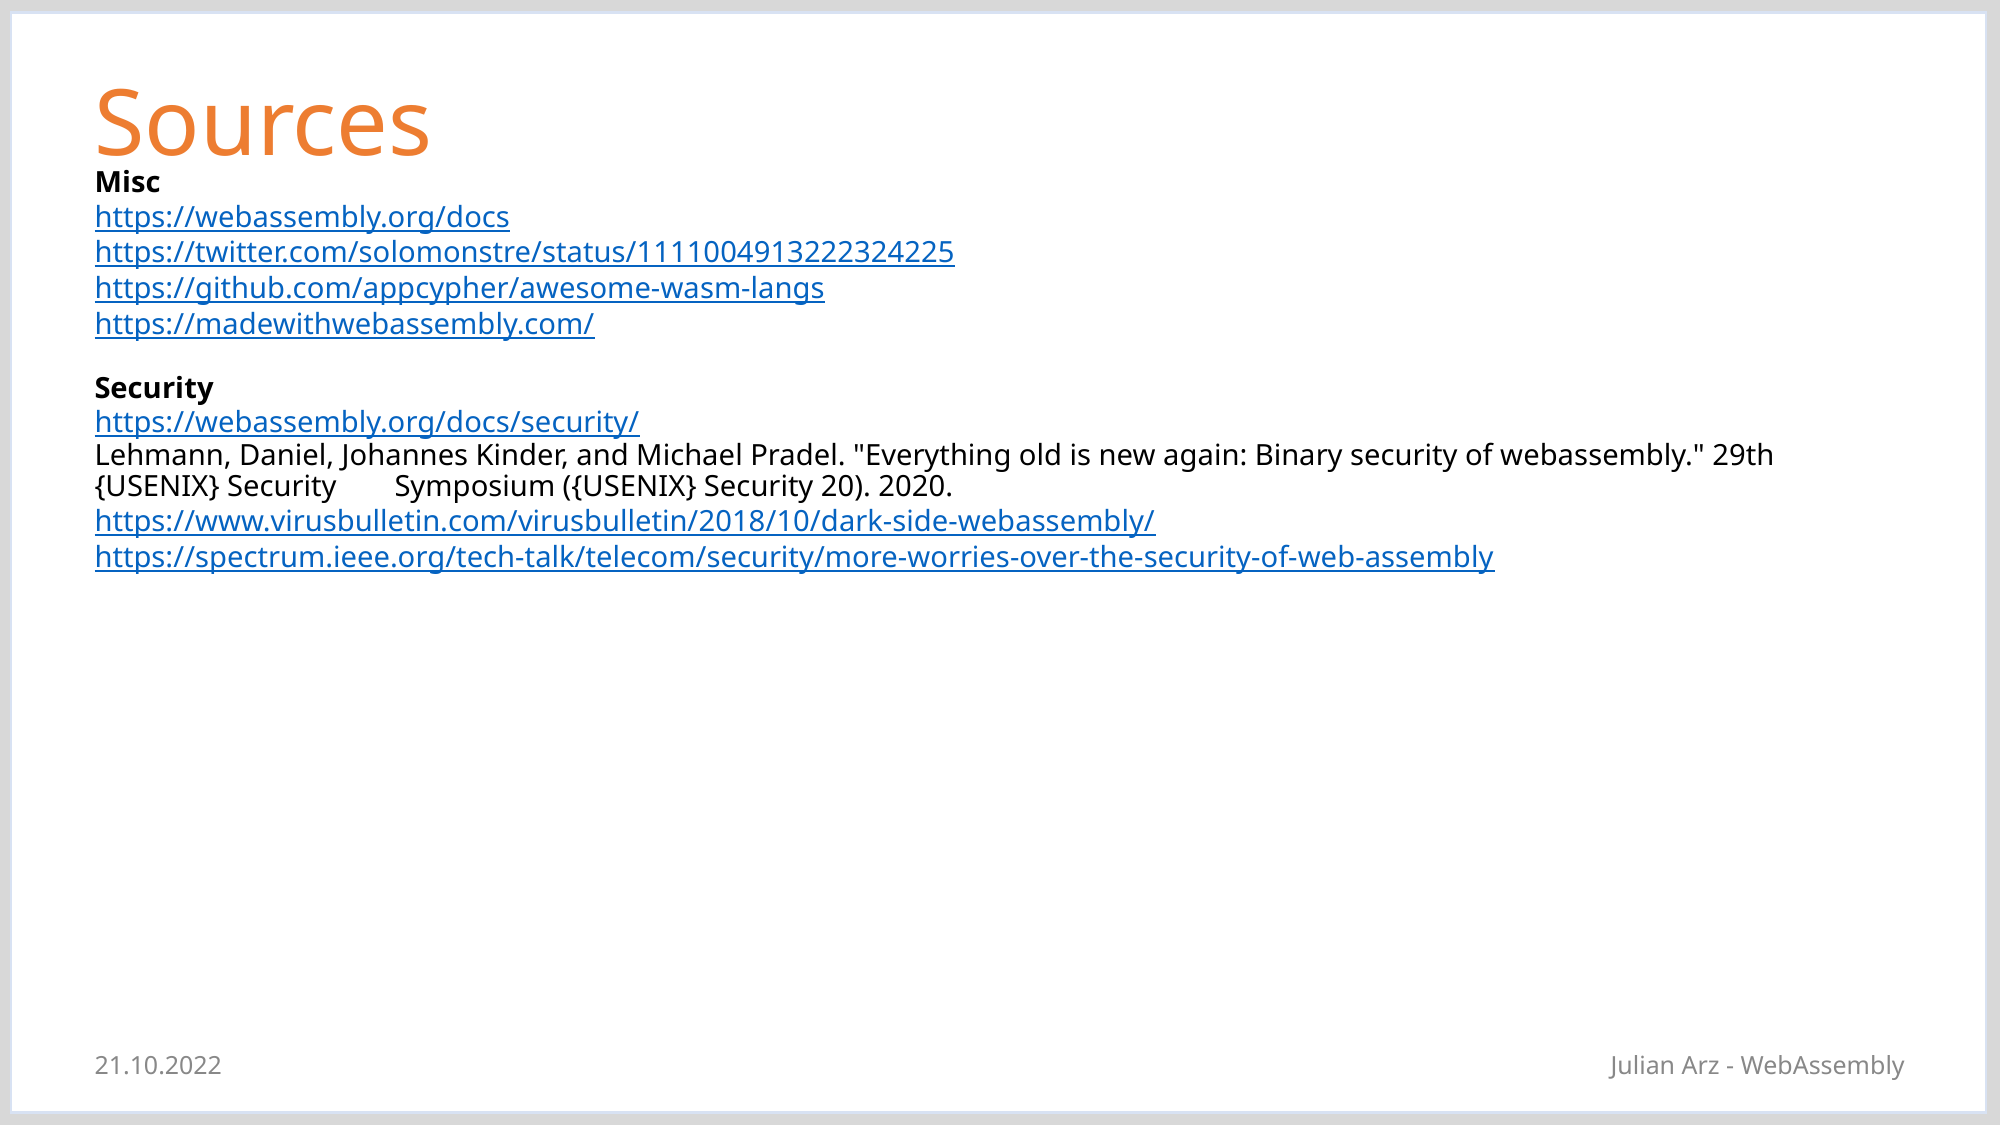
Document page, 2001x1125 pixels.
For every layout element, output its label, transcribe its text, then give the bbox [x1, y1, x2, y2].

title Sources [79, 59, 1921, 159]
slide_number 21.10.2022 [79, 1035, 530, 1096]
list Misc https://webassembly.org/docs https://twitter.com/solomonstre/status/1111004913222324225 https://github.com/appcypher/awesome-wasm-langs https://madewithwebassembly.com/ Security https://webassembly.org/docs/security/ Lehmann, Daniel, Johannes Kinder, and Michael Pradel. "Everything old is new again: Binary security of webassembly." 29th {USENIX} Security Symposium ({USENIX} Security 20). 2020. https://www.virusbulletin.com/virusbulletin/2018/10/dark-side-webassembly/ https://spectrum.ieee.org/tech-talk/telecom/security/more-worries-over-the-security-of-web-assembly [79, 159, 1921, 1014]
footer Julian Arz - WebAssembly [546, 1035, 1921, 1096]
